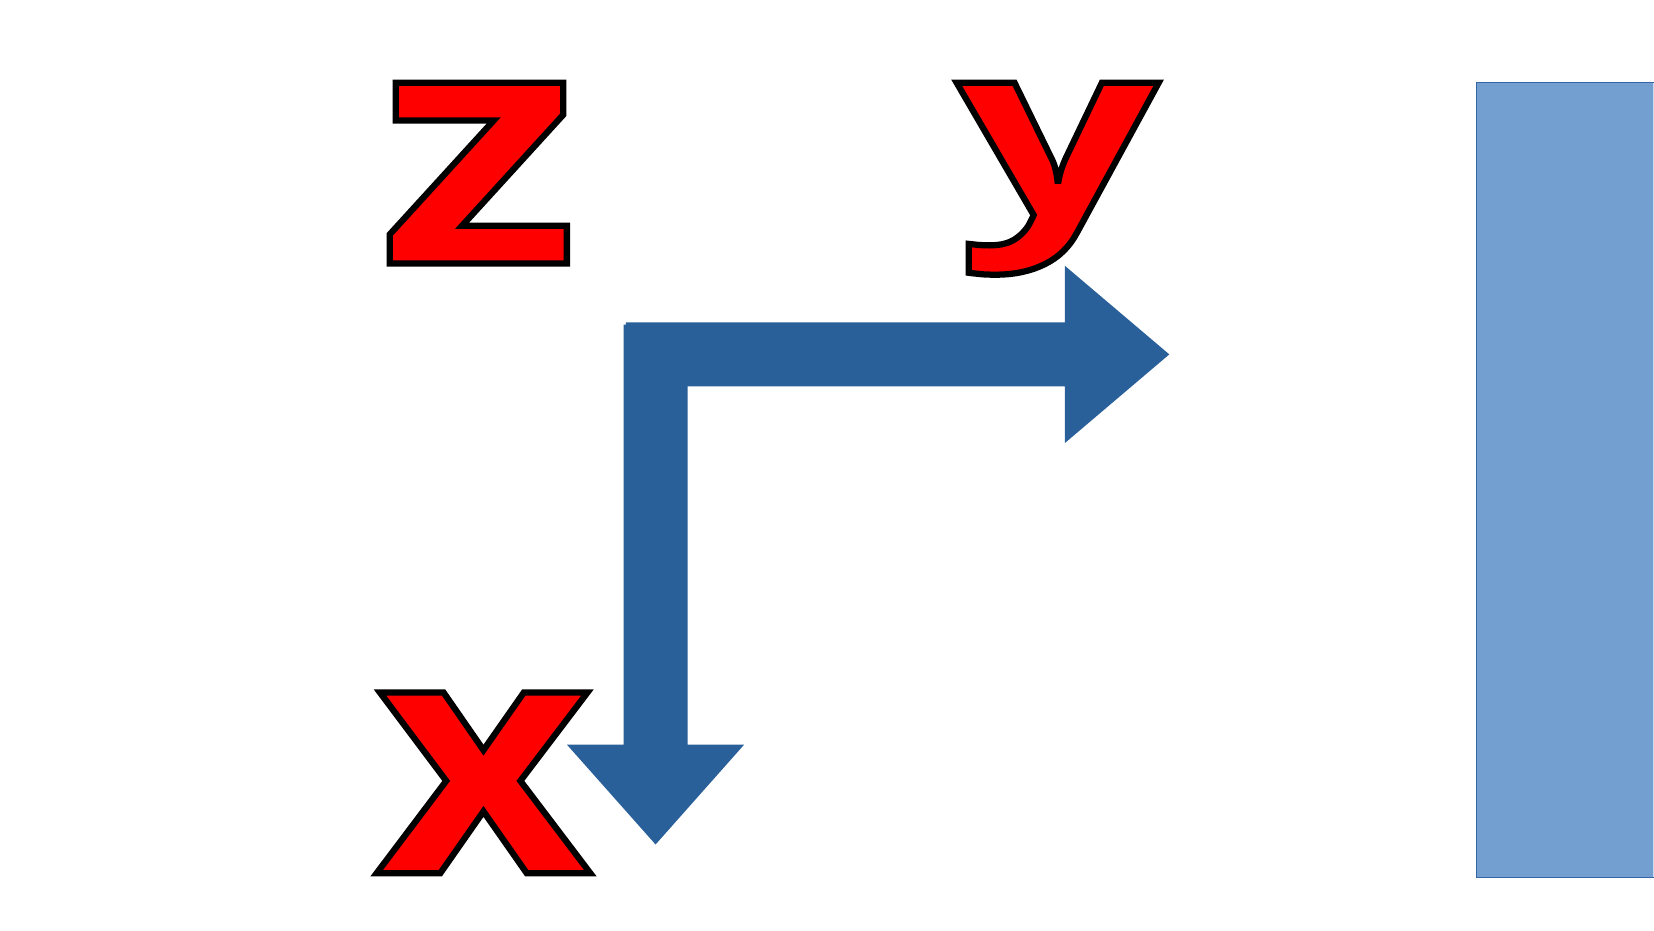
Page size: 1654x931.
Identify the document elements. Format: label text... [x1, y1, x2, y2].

text_box [1476, 82, 1654, 878]
text_box y [956, 82, 1159, 275]
text_box z [389, 82, 567, 264]
text_box [566, 265, 1170, 845]
text_box x [376, 692, 591, 874]
